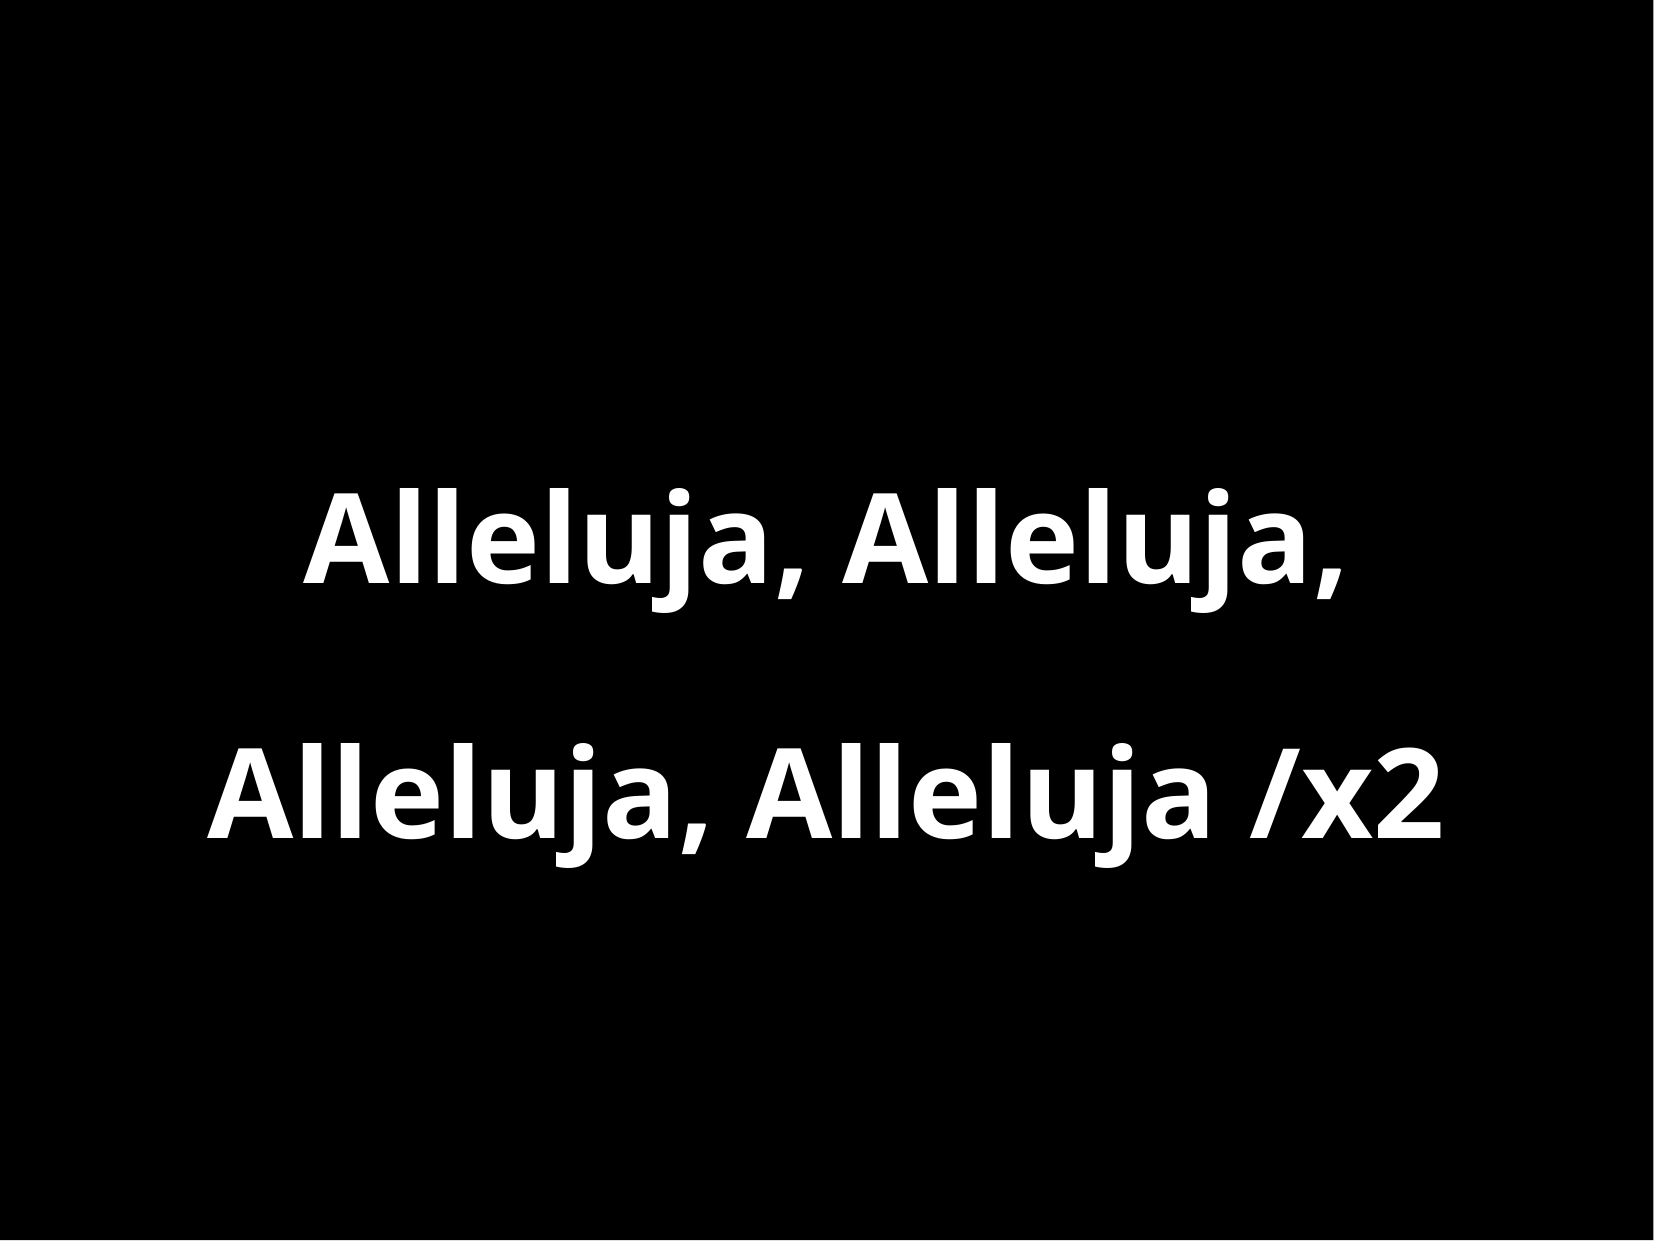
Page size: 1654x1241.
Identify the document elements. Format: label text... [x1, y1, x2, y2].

title Alleluja, Alleluja, Alleluja, Alleluja /x2 [0, 0, 1654, 1241]
